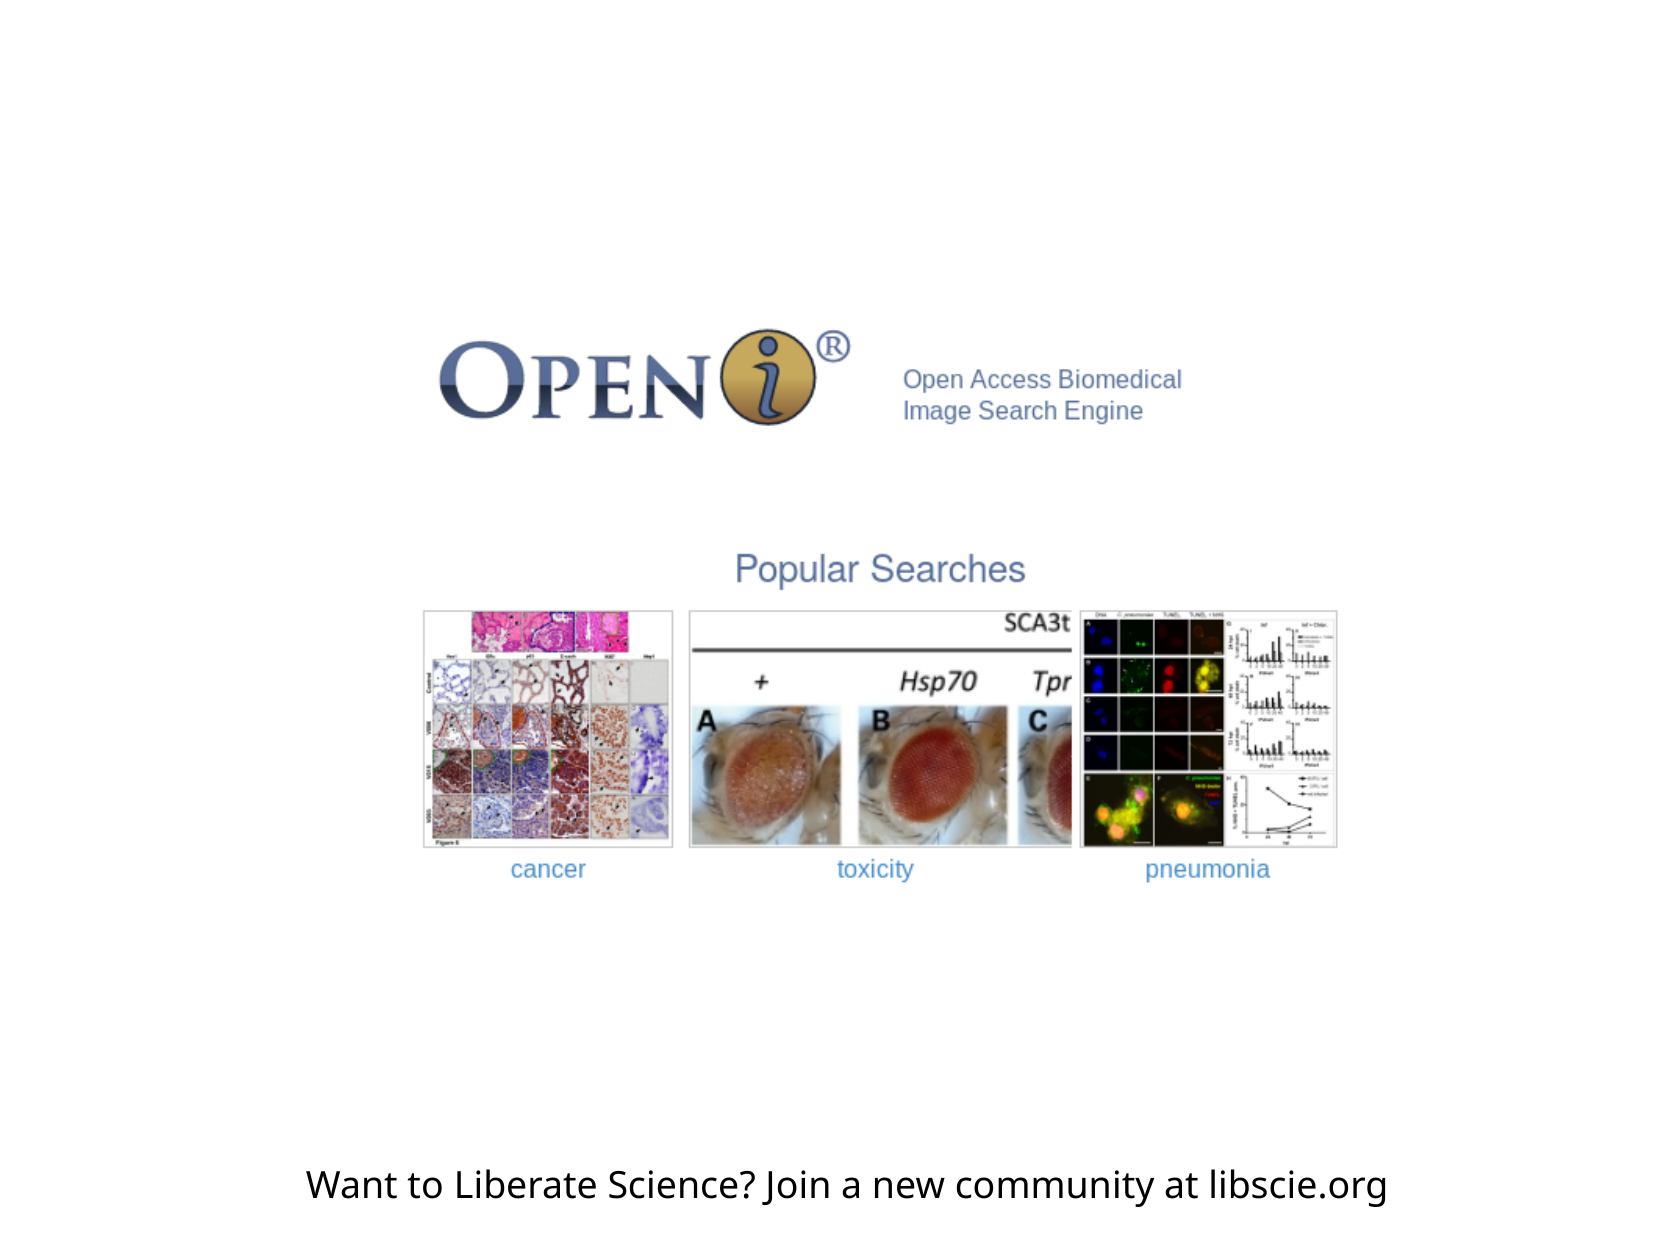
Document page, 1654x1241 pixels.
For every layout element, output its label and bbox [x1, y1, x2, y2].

picture [353, 304, 1441, 928]
